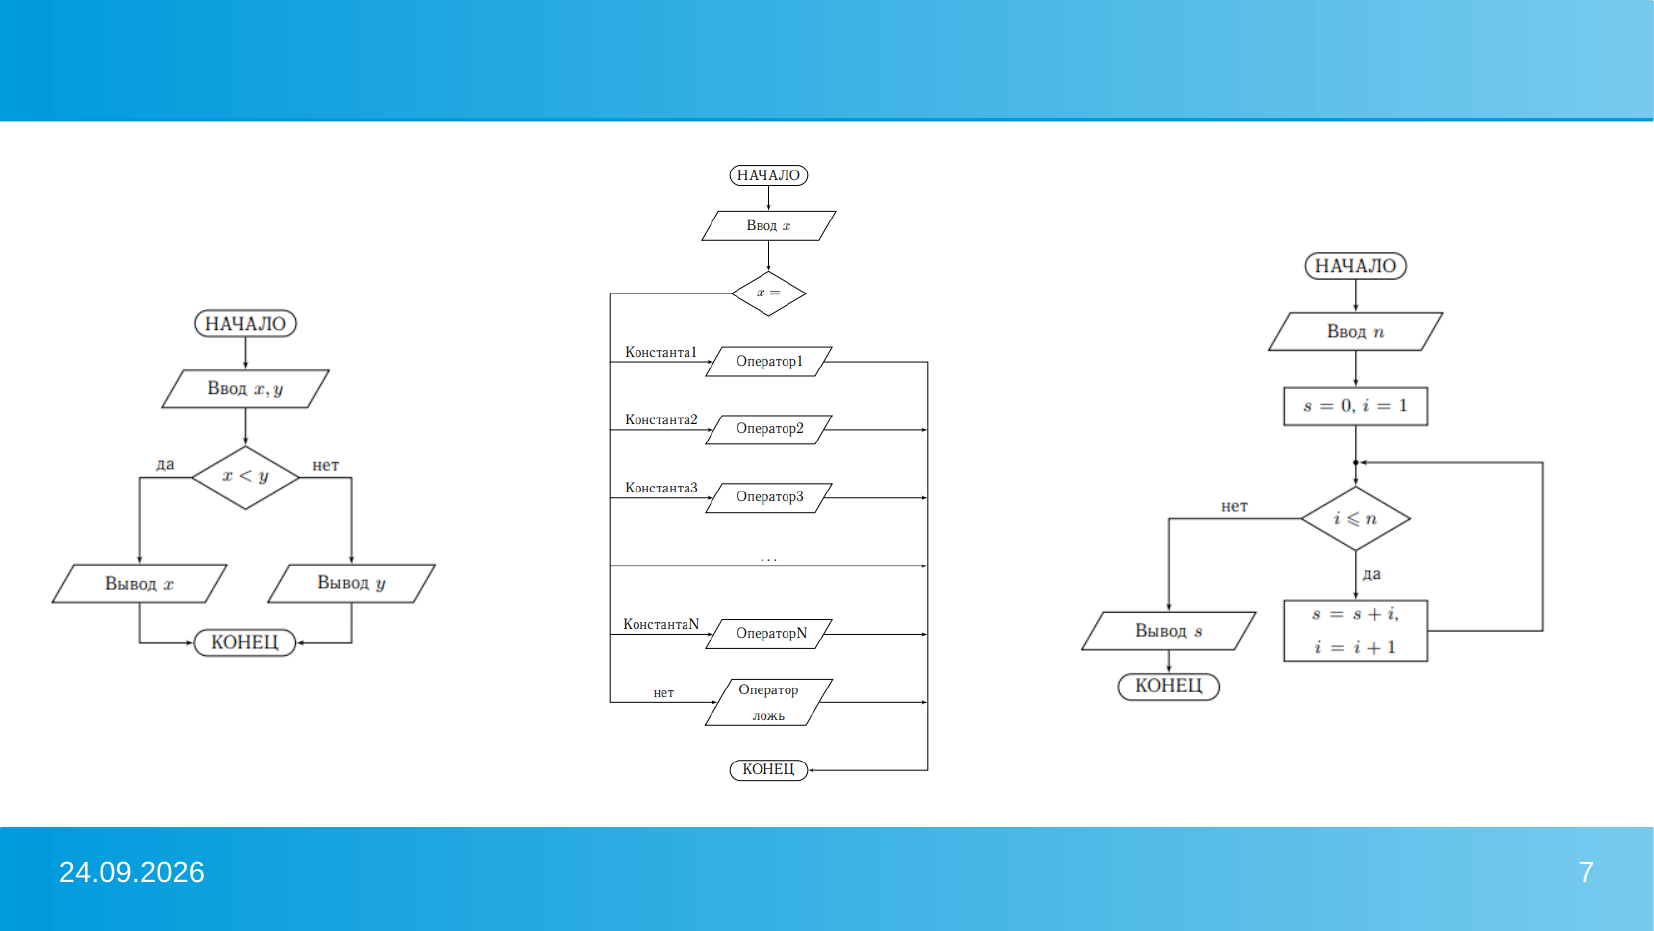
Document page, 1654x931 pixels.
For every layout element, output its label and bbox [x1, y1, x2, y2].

picture [586, 146, 964, 787]
picture [43, 294, 448, 675]
picture [1075, 221, 1573, 717]
